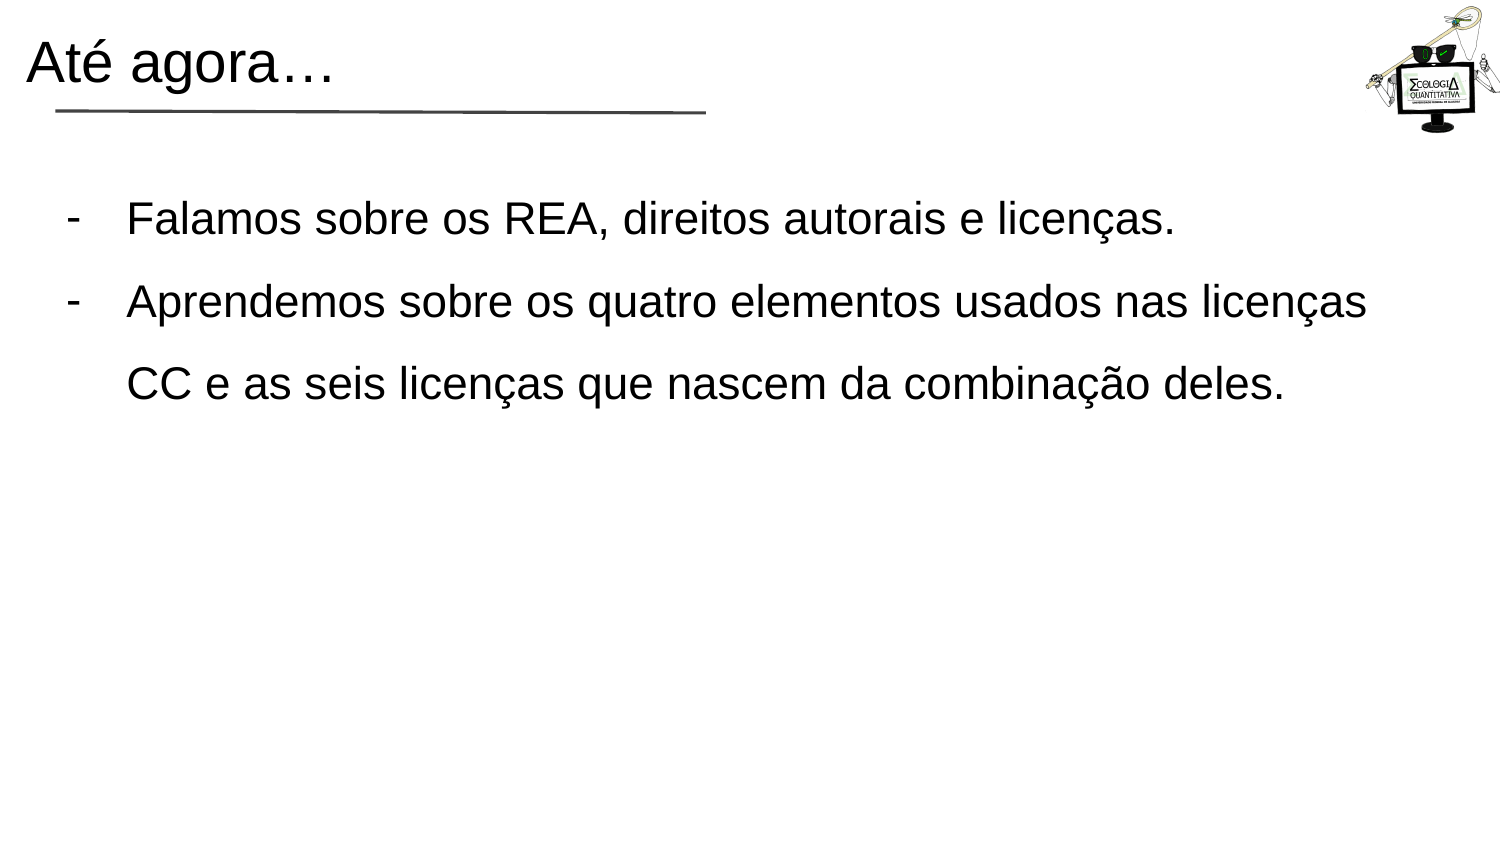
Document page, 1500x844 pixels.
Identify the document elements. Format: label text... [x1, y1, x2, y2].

text_box Falamos sobre os REA, direitos autorais e licenças. Aprendemos sobre os quatro elementos usados nas licenças CC e as seis licenças que nascem da combinação deles. [36, 146, 1412, 801]
text_box Até agora… [11, 9, 1210, 117]
picture [1365, 3, 1500, 135]
